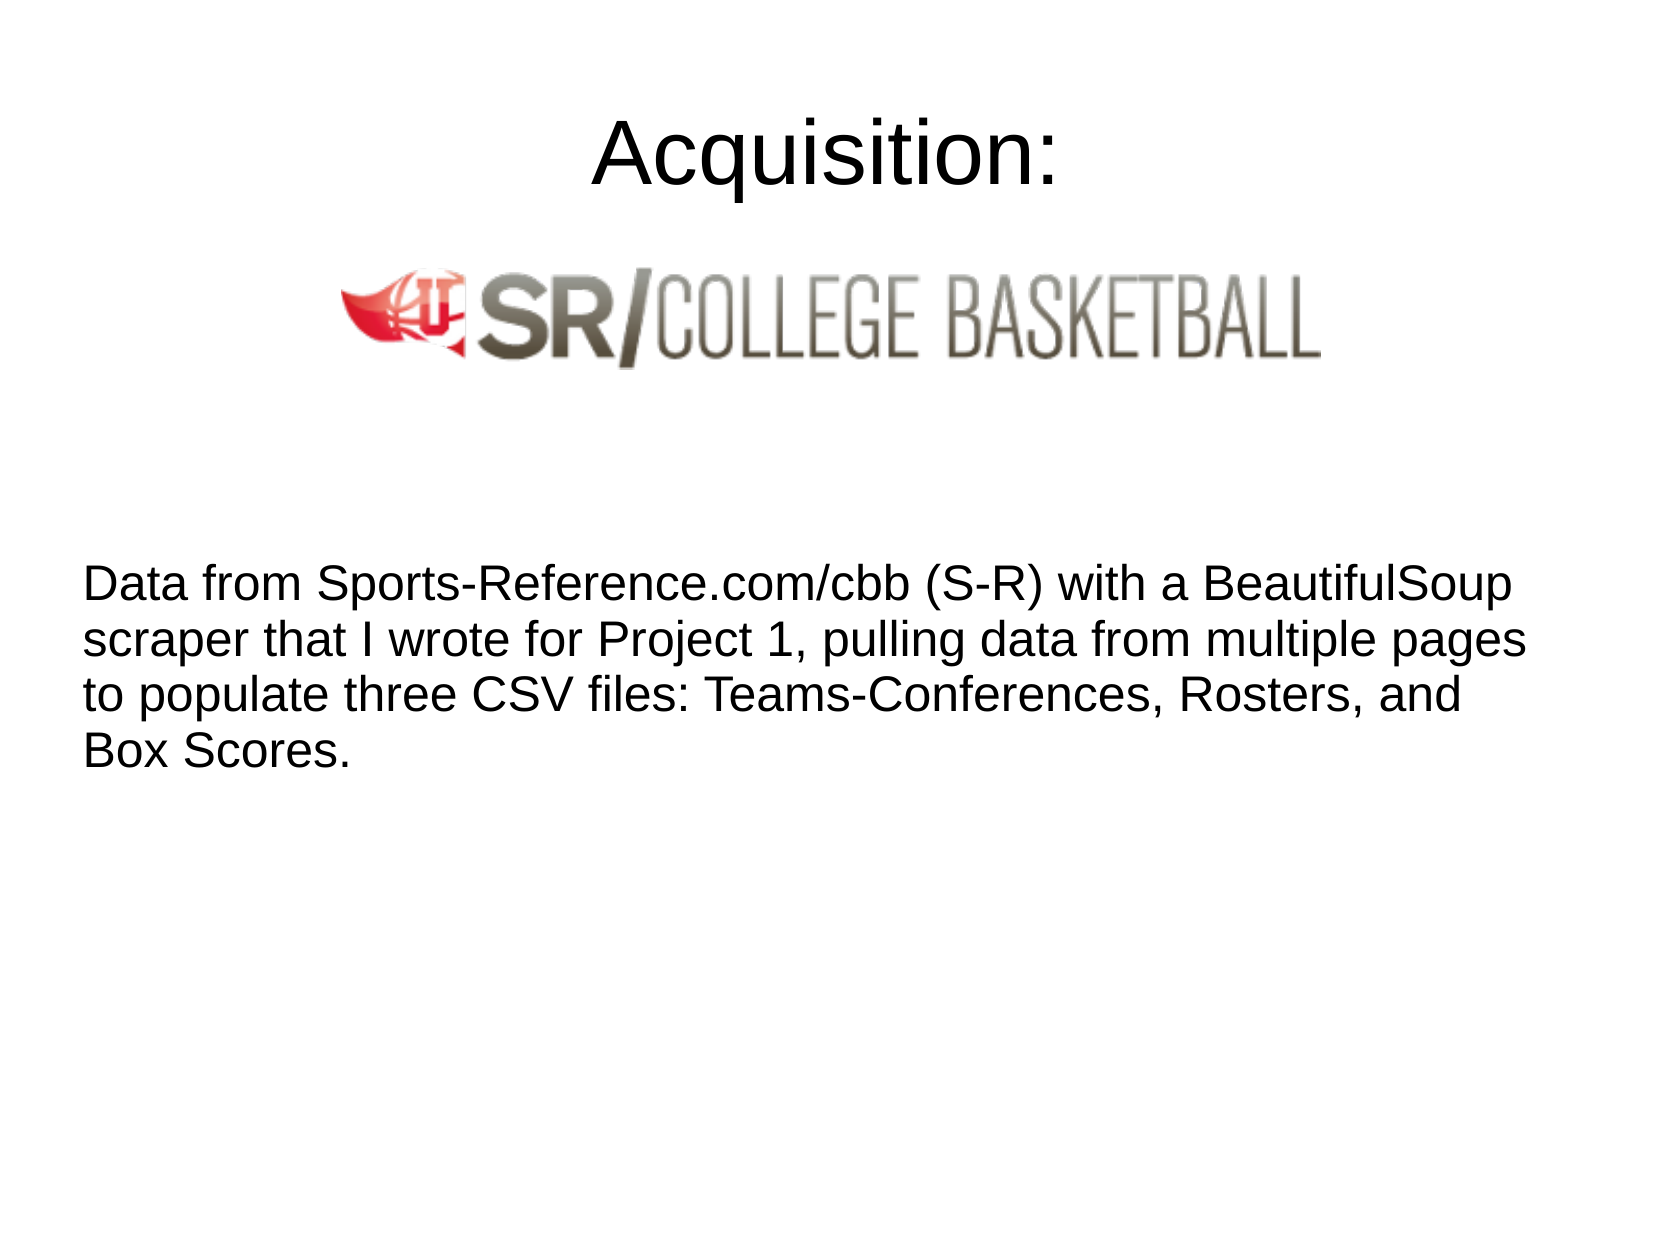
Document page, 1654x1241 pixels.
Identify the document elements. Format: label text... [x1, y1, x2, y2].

title Acquisition: [82, 49, 1571, 257]
list Data from Sports-Reference.com/cbb (S-R) with a BeautifulSoup scraper that I wrote for Project 1, pulling data from multiple pages to populate three CSV files: Teams-Conferences, Rosters, and Box Scores. [82, 555, 1538, 1010]
picture [341, 267, 1321, 370]
